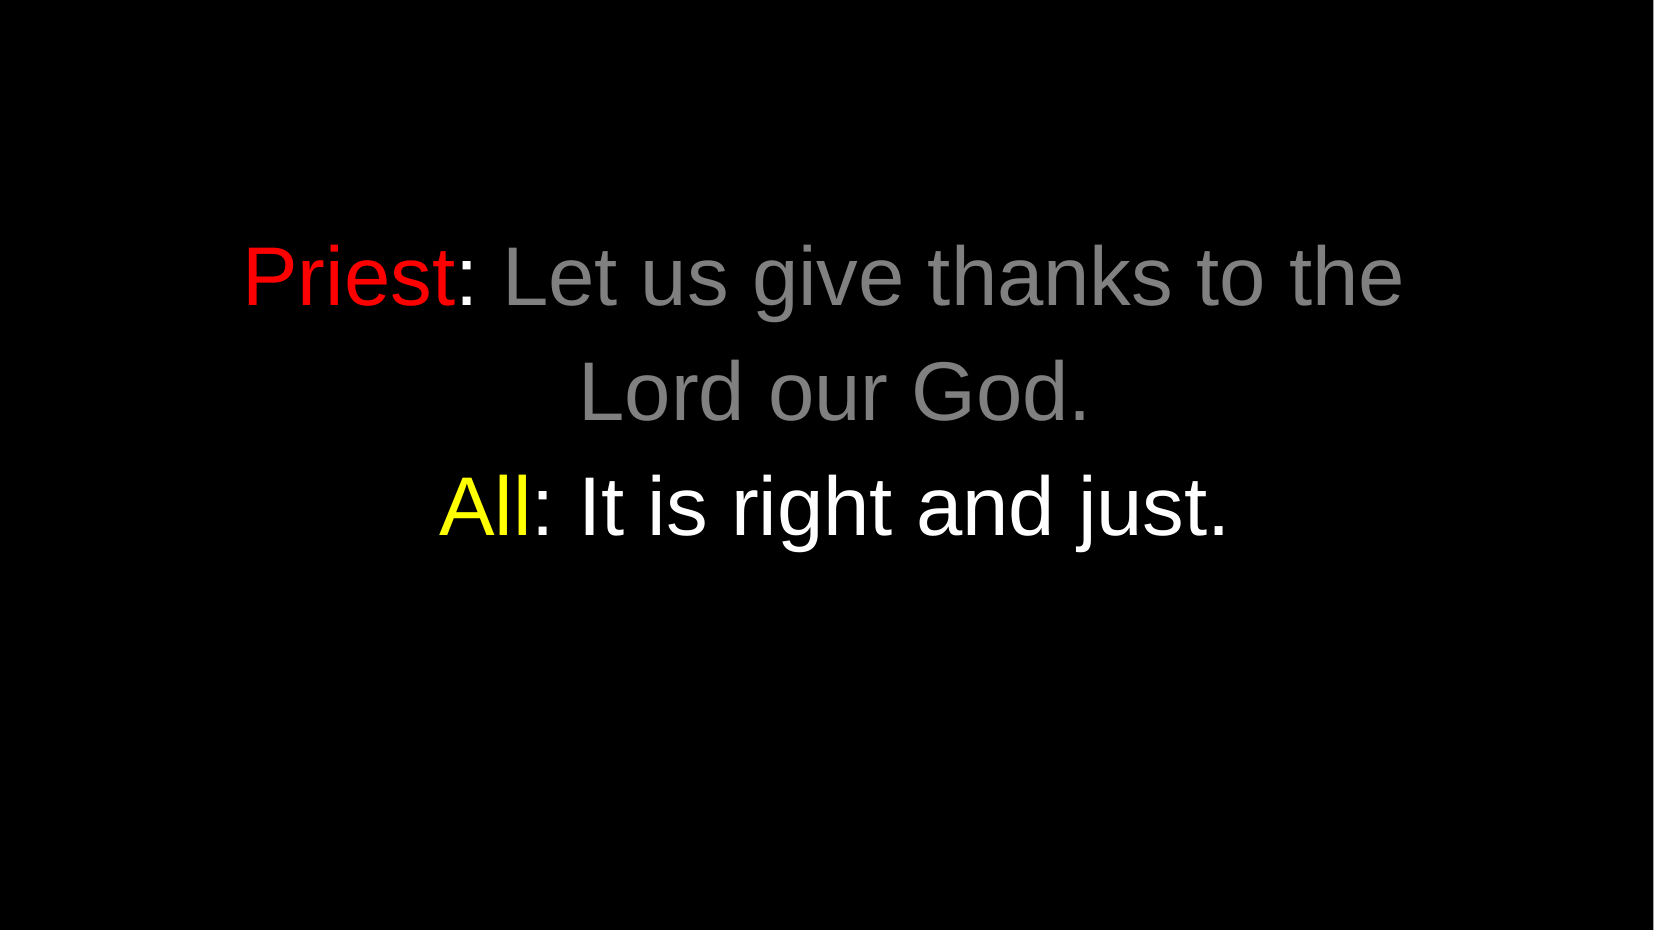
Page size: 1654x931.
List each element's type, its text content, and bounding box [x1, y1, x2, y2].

list Priest: Let us give thanks to the Lord our God. All: It is right and just. [0, 230, 1654, 770]
